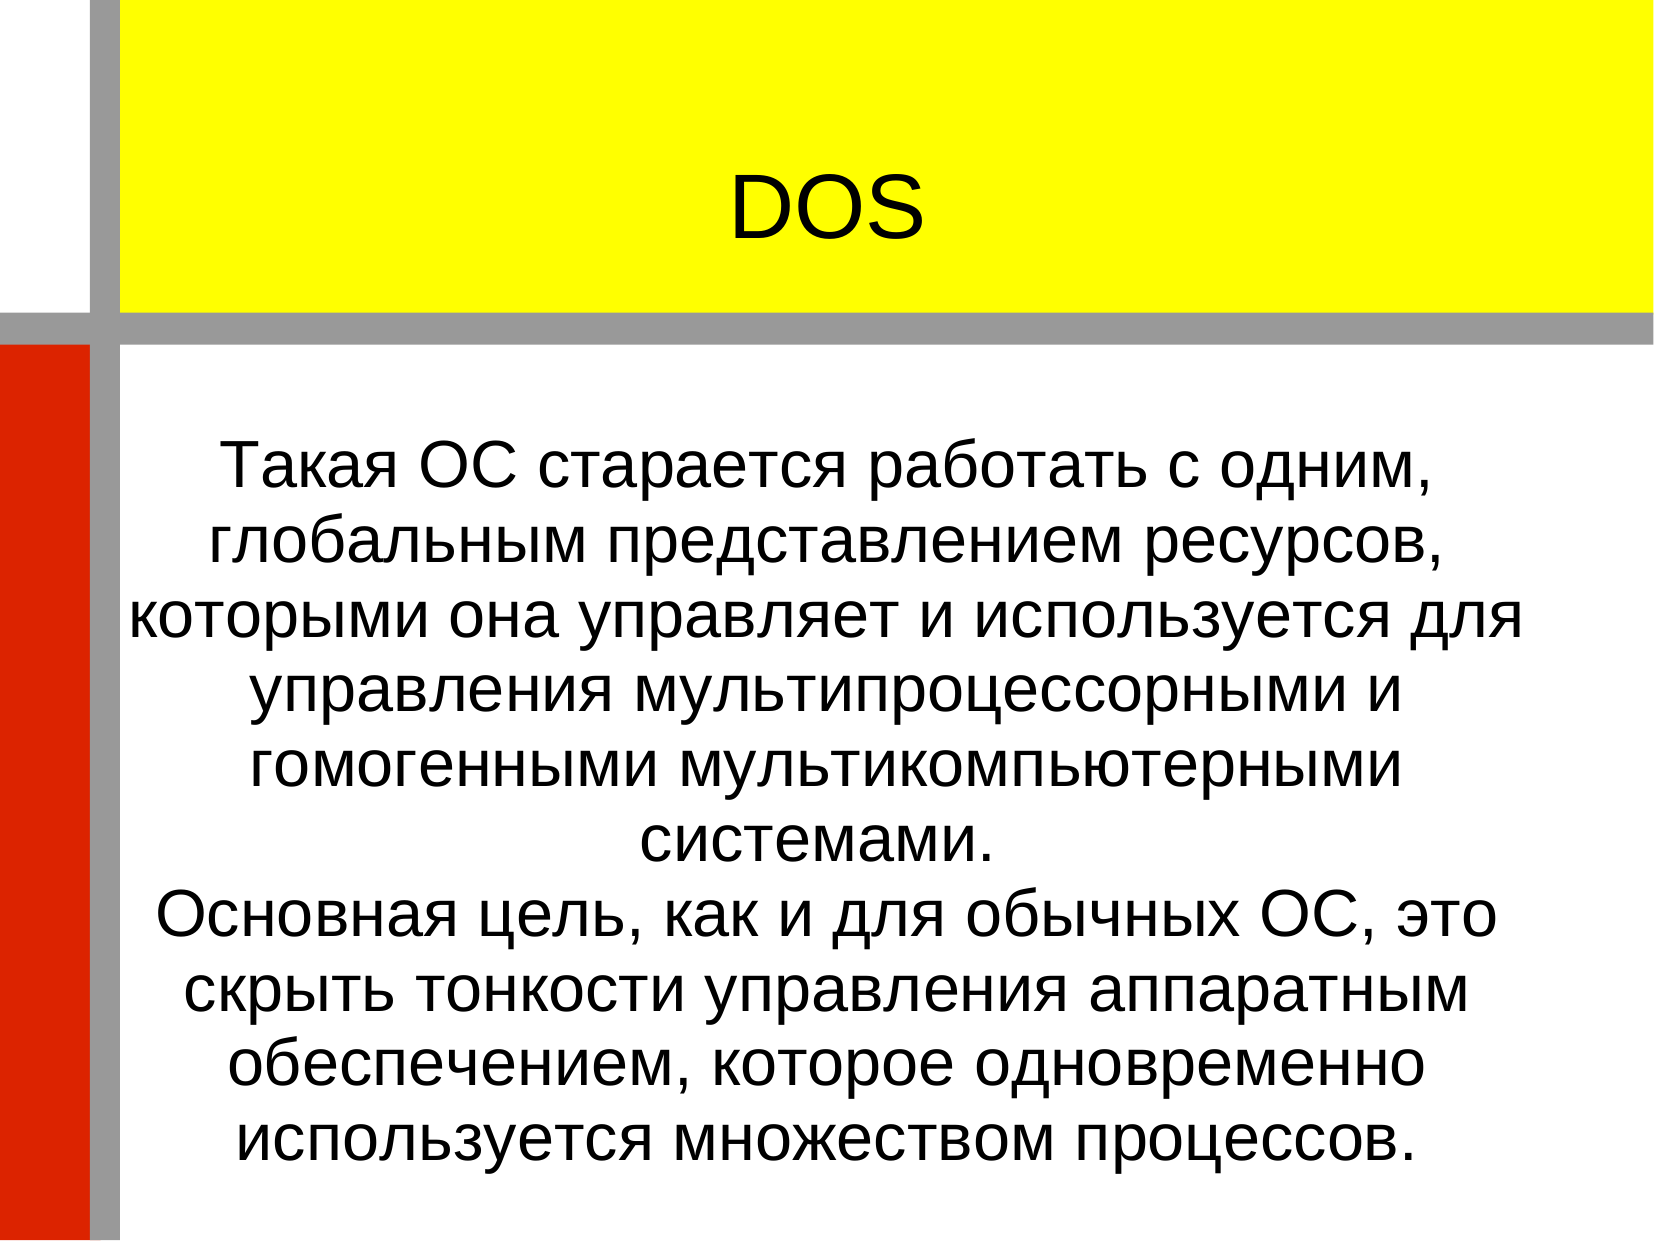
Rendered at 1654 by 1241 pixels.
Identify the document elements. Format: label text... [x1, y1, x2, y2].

subtitle Такая ОС старается работать с одним, глобальным представлением ресурсов, которыми она управляет и используется для управления мультипроцессорными и гомогенными мультикомпьютерными системами. Основная цель, как и для обычных ОС, это скрыть тонкости управления аппаратным обеспечением, которое одновременно используется множеством процессов. [121, 391, 1534, 1211]
title DOS [121, 110, 1534, 303]
